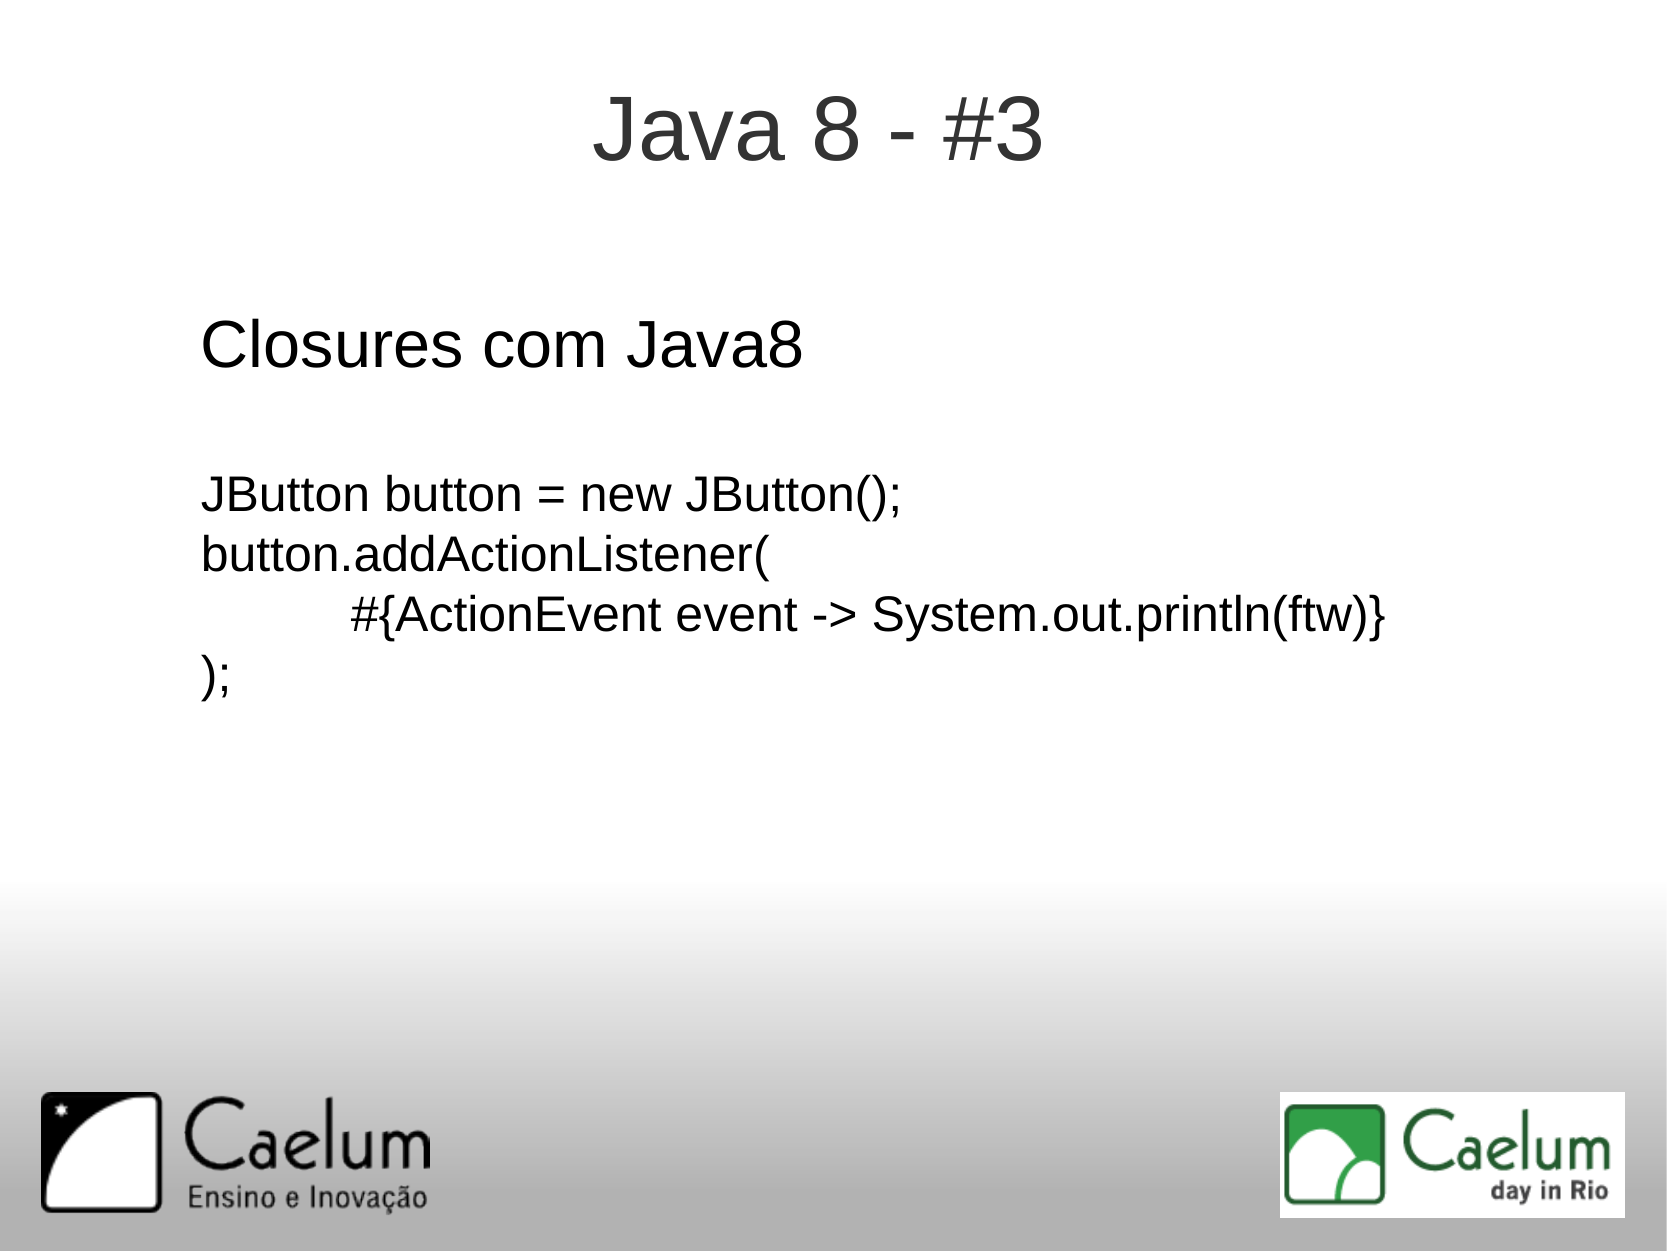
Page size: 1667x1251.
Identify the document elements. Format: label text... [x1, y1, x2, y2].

title Java 8 - #3 [126, 82, 1512, 283]
picture [0, 0, 1667, 1251]
text_box Closures com Java8 JButton button = new JButton(); button.addActionListener( #{ActionEvent event -> System.out.println(ftw)} ); [177, 285, 1411, 718]
